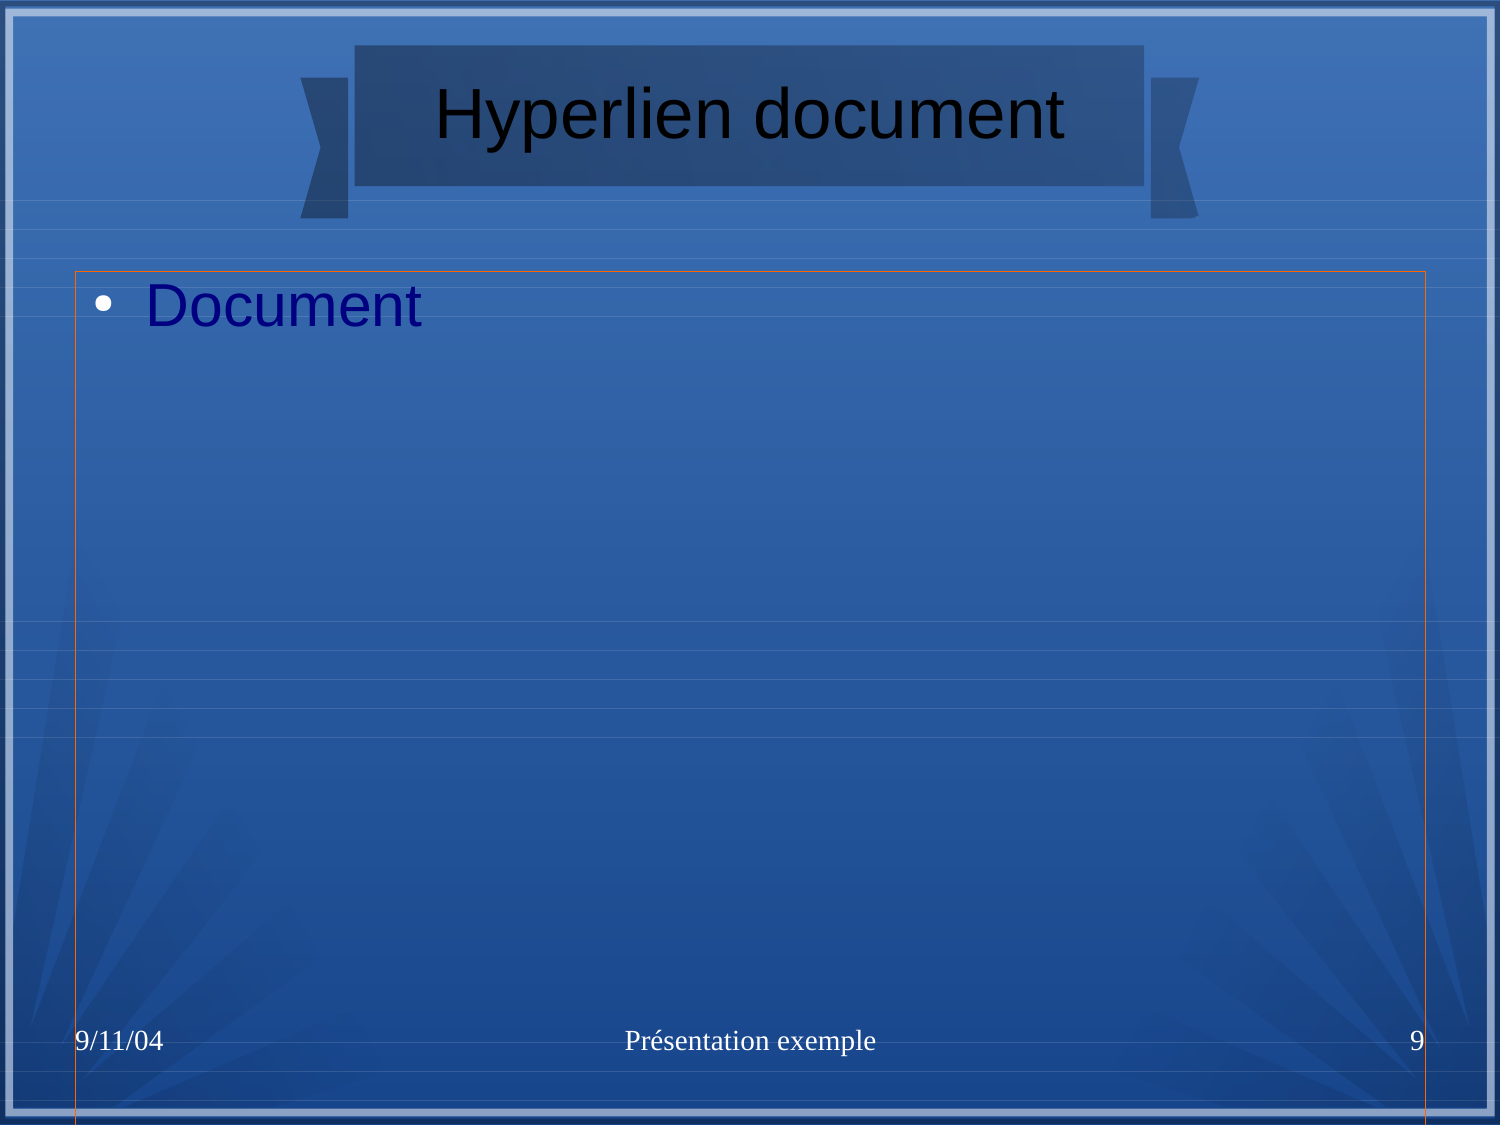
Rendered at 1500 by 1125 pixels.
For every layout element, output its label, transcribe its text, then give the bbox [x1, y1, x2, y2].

title Hyperlien document [353, 42, 1147, 186]
list Document [75, 271, 1426, 1125]
